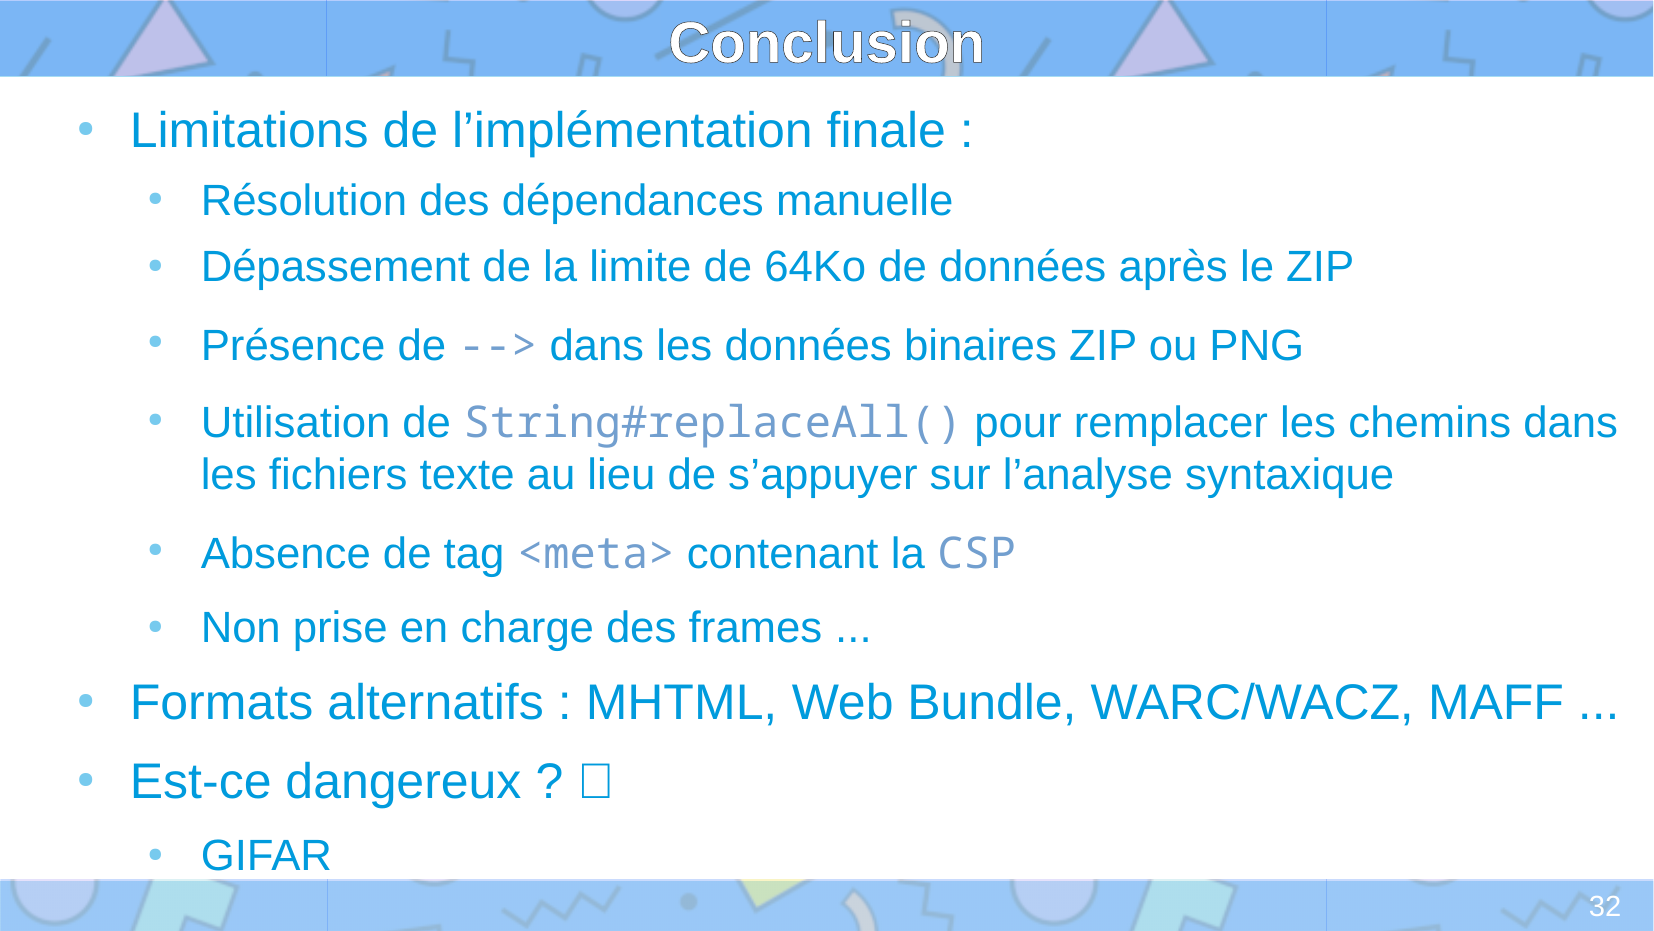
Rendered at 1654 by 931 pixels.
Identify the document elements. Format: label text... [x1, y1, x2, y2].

picture [0, 879, 1654, 931]
picture [0, 0, 1654, 76]
list Limitations de l’implémentation finale : Résolution des dépendances manuelle Dépassement de la limite de 64Ko de données après le ZIP Présence de --> dans les données binaires ZIP ou PNG Utilisation de String#replaceAll() pour remplacer les chemins dans les fichiers texte au lieu de s’appuyer sur l’analyse syntaxique Absence de tag <meta> contenant la CSP Non prise en charge des frames ... Formats alternatifs : MHTML, Web Bundle, WARC/WACZ, MAFF ... Est-ce dangereux ? 🤷 GIFAR [59, 101, 1654, 863]
title Conclusion [59, 3, 1595, 82]
